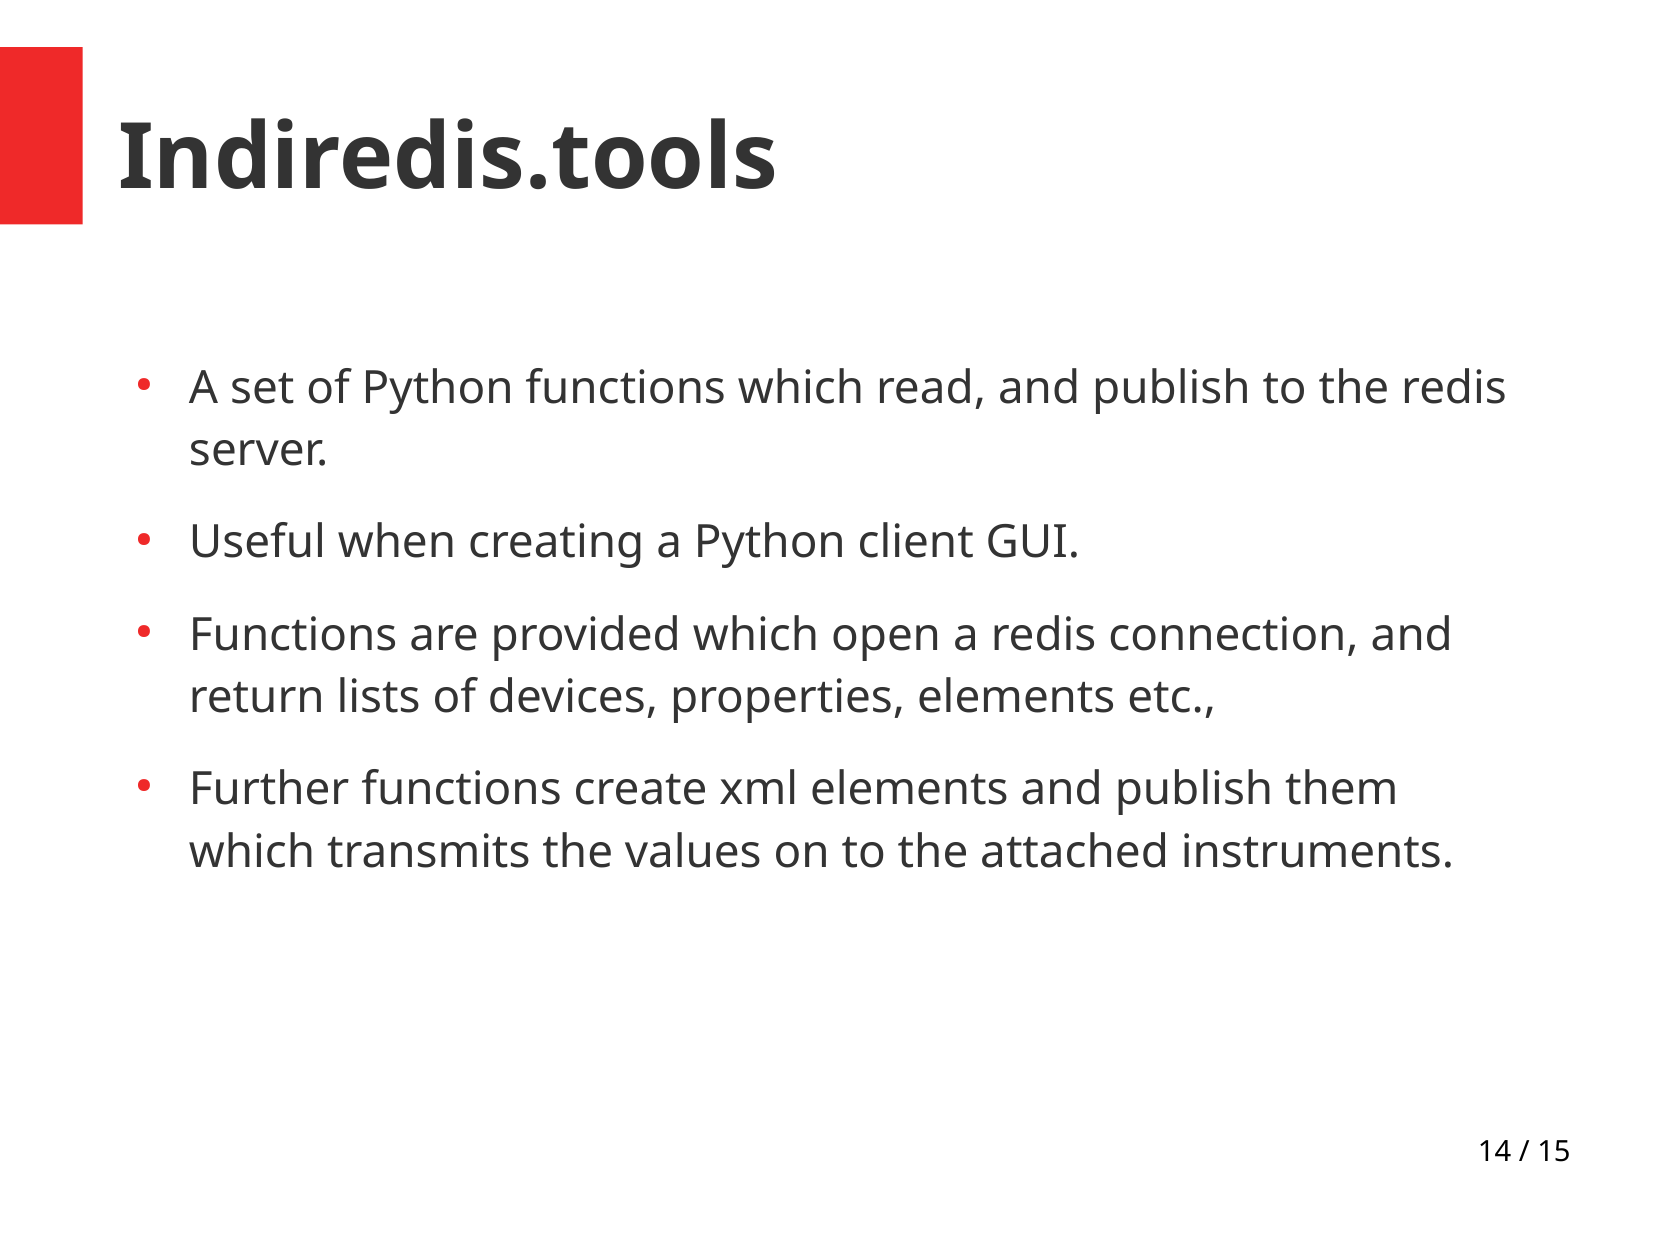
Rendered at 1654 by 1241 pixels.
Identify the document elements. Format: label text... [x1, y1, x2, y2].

list A set of Python functions which read, and publish to the redis server. Useful when creating a Python client GUI. Functions are provided which open a redis connection, and return lists of devices, properties, elements etc., Further functions create xml elements and publish them which transmits the values on to the attached instruments. [118, 354, 1536, 969]
title Indiredis.tools [118, 49, 1571, 257]
